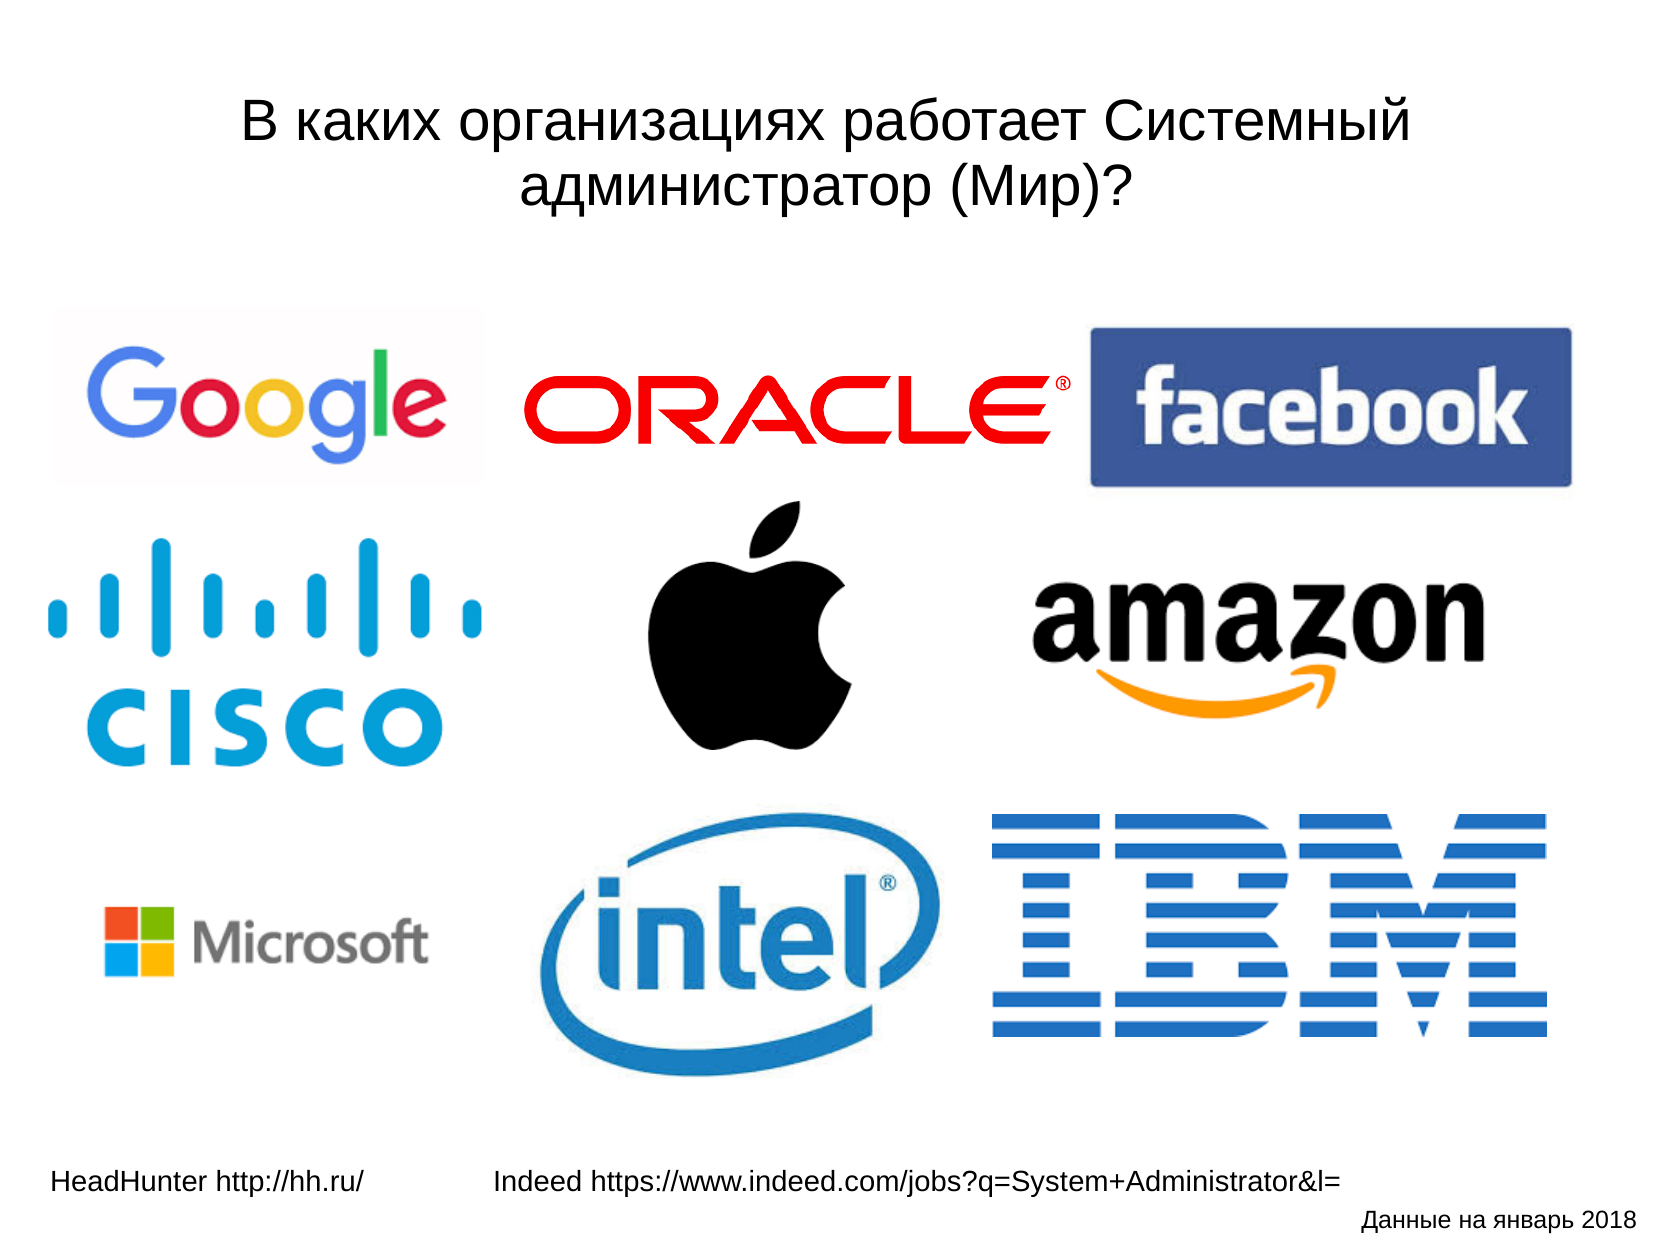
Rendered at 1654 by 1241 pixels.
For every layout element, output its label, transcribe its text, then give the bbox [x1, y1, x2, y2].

picture [35, 807, 498, 1075]
picture [973, 543, 1554, 756]
title В каких организациях работает Системный администратор (Мир)? [82, 49, 1571, 257]
picture [625, 501, 875, 751]
text_box Данные на январь 2018 [1346, 1198, 1654, 1241]
picture [992, 814, 1547, 1037]
picture [513, 286, 1589, 526]
picture [47, 256, 485, 768]
picture [531, 791, 951, 1086]
text_box HeadHunter http://hh.ru/ Indeed https://www.indeed.com/jobs?q=System+Administrator&l= [35, 1157, 1595, 1206]
